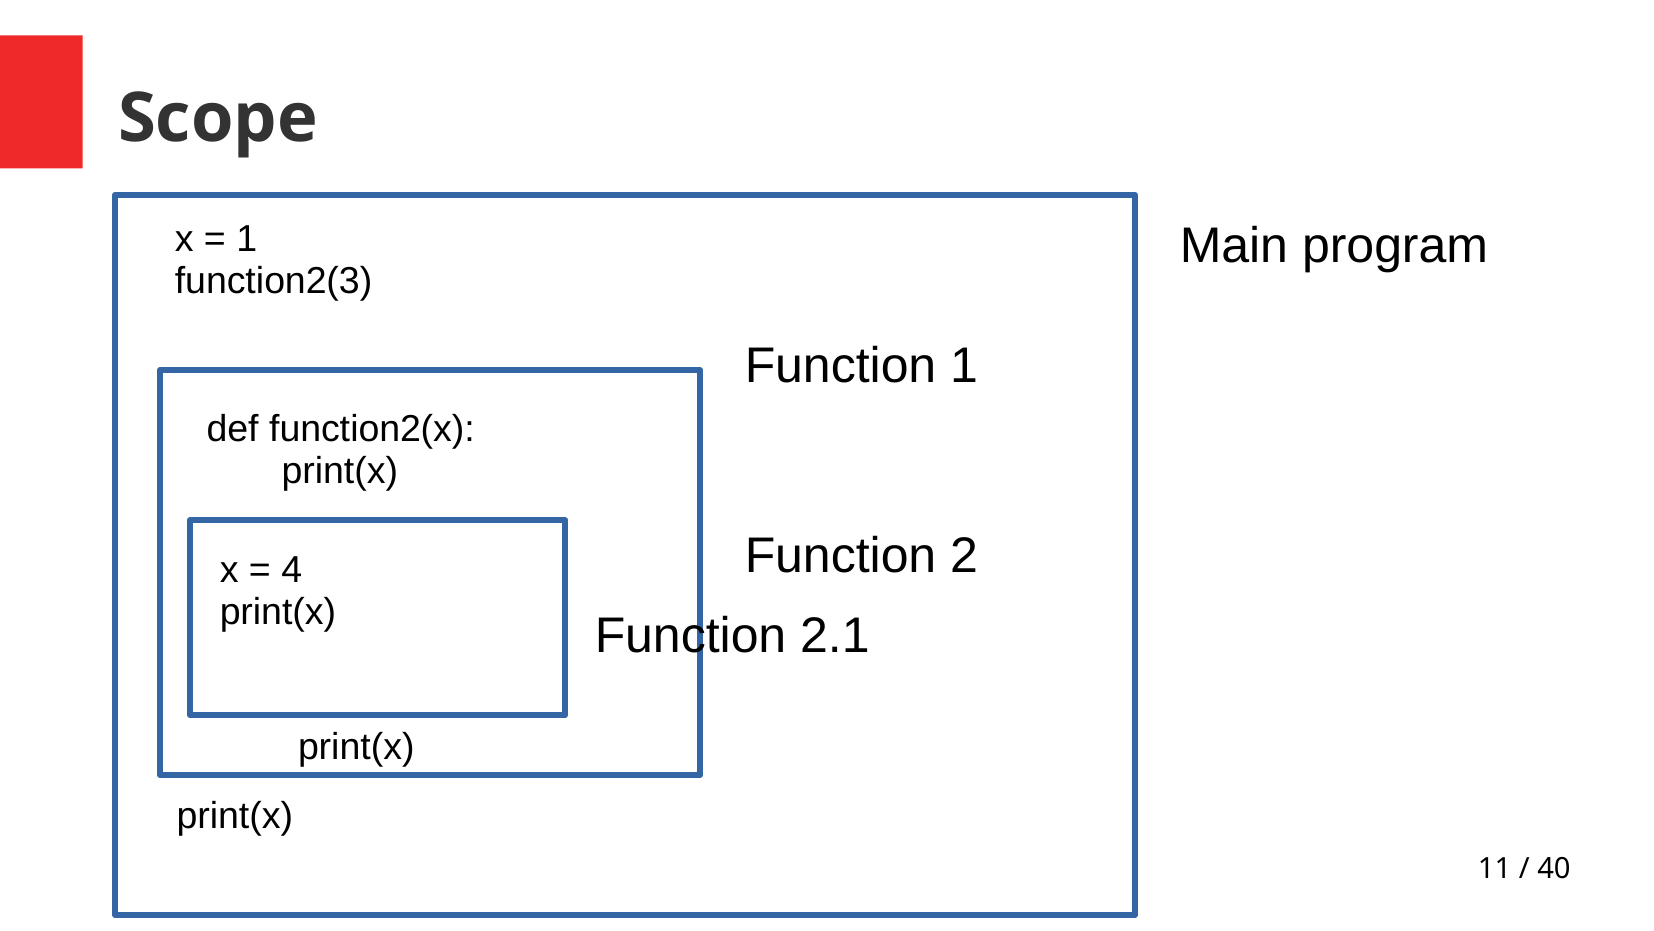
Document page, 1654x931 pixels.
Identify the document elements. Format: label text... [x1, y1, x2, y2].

text_box print(x) [283, 718, 824, 776]
text_box Main program [1165, 210, 1511, 281]
text_box x = 1 function2(3) [160, 210, 701, 309]
text_box Function 2.1 [580, 599, 926, 671]
text_box Function 2 [730, 520, 1076, 591]
text_box print(x) [161, 787, 702, 845]
text_box Function 1 [730, 330, 1076, 401]
text_box def function2(x): print(x) [191, 400, 732, 506]
text_box x = 4 print(x) [205, 541, 746, 641]
title Scope [118, 37, 1571, 193]
